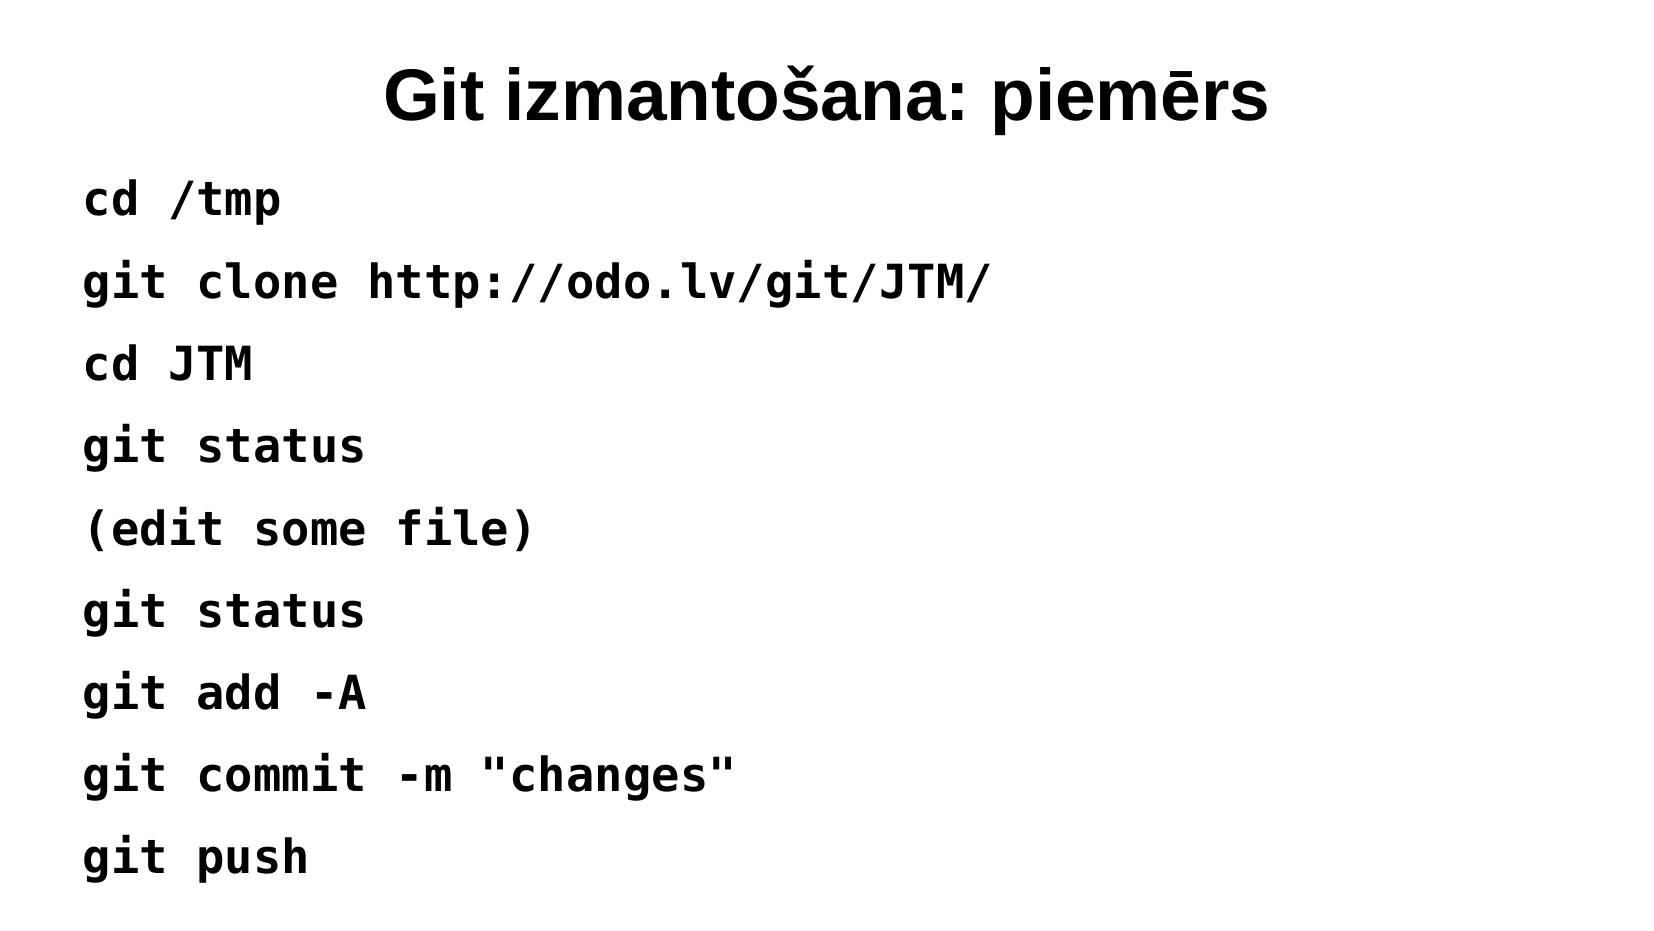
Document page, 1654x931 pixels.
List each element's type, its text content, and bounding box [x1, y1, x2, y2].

title Git izmantošana: piemērs [82, 37, 1571, 147]
list cd /tmp git clone http://odo.lv/git/JTM/ cd JTM git status (edit some file) git status git add -A git commit -m "changes" git push [82, 168, 1538, 889]
